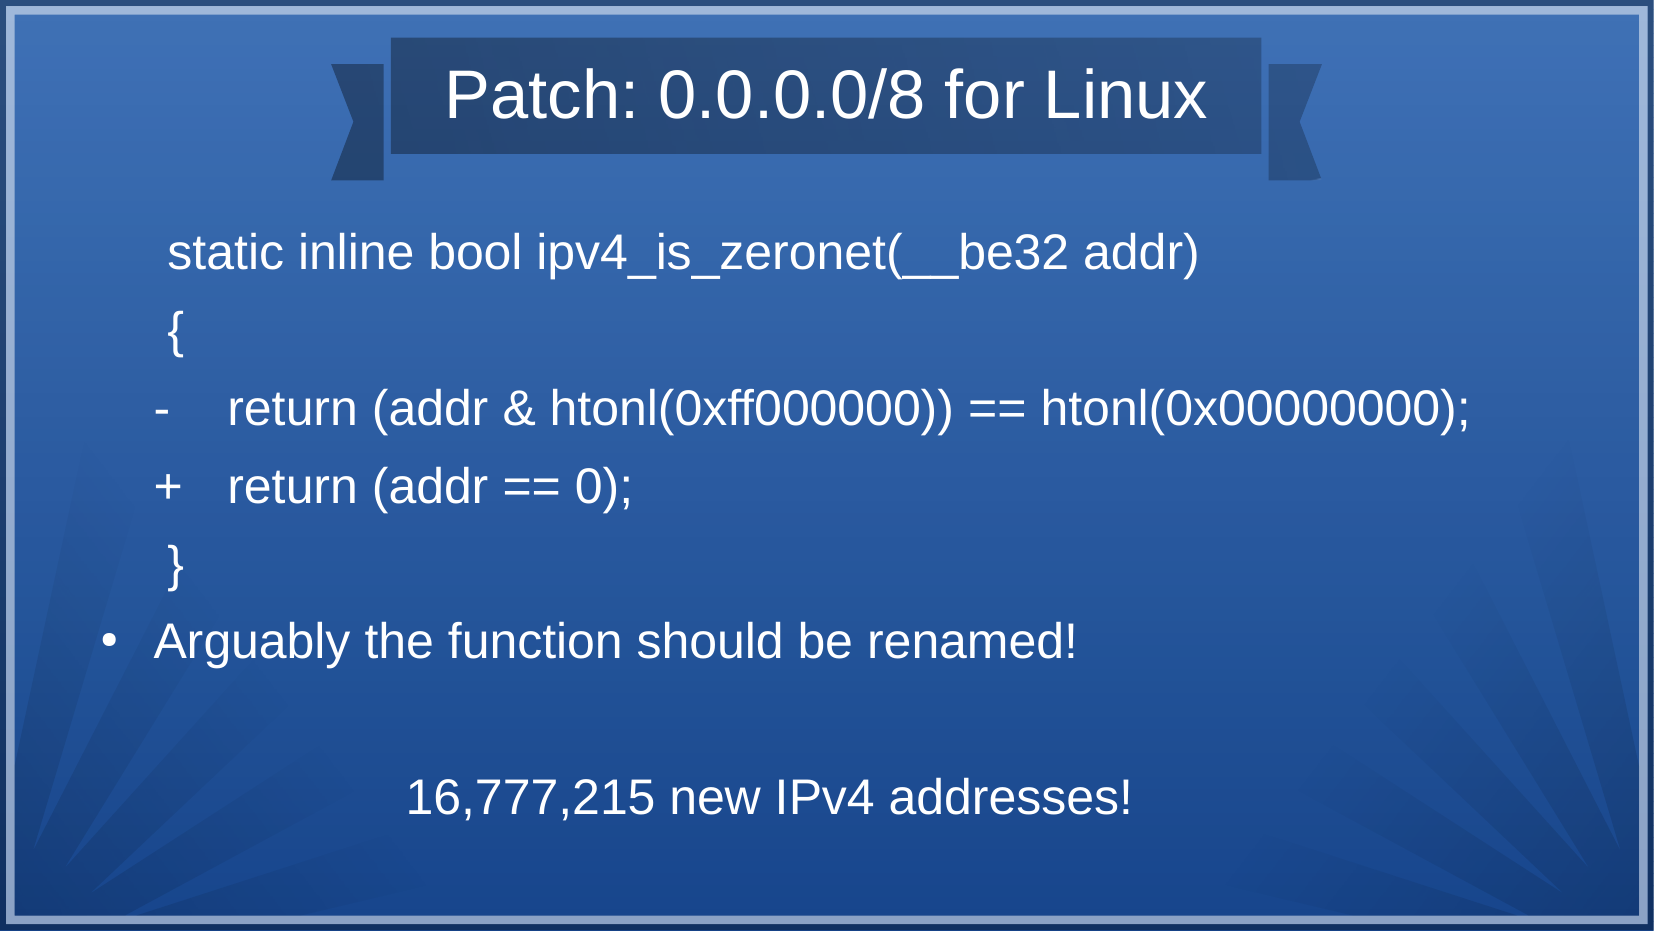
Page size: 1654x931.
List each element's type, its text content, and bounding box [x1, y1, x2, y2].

list static inline bool ipv4_is_zeronet(__be32 addr) { - return (addr & htonl(0xff000000)) == htonl(0x00000000); + return (addr == 0); } Arguably the function should be renamed! 16,777,215 new IPv4 addresses! [82, 224, 1571, 848]
title Patch: 0.0.0.0/8 for Linux [389, 17, 1264, 172]
